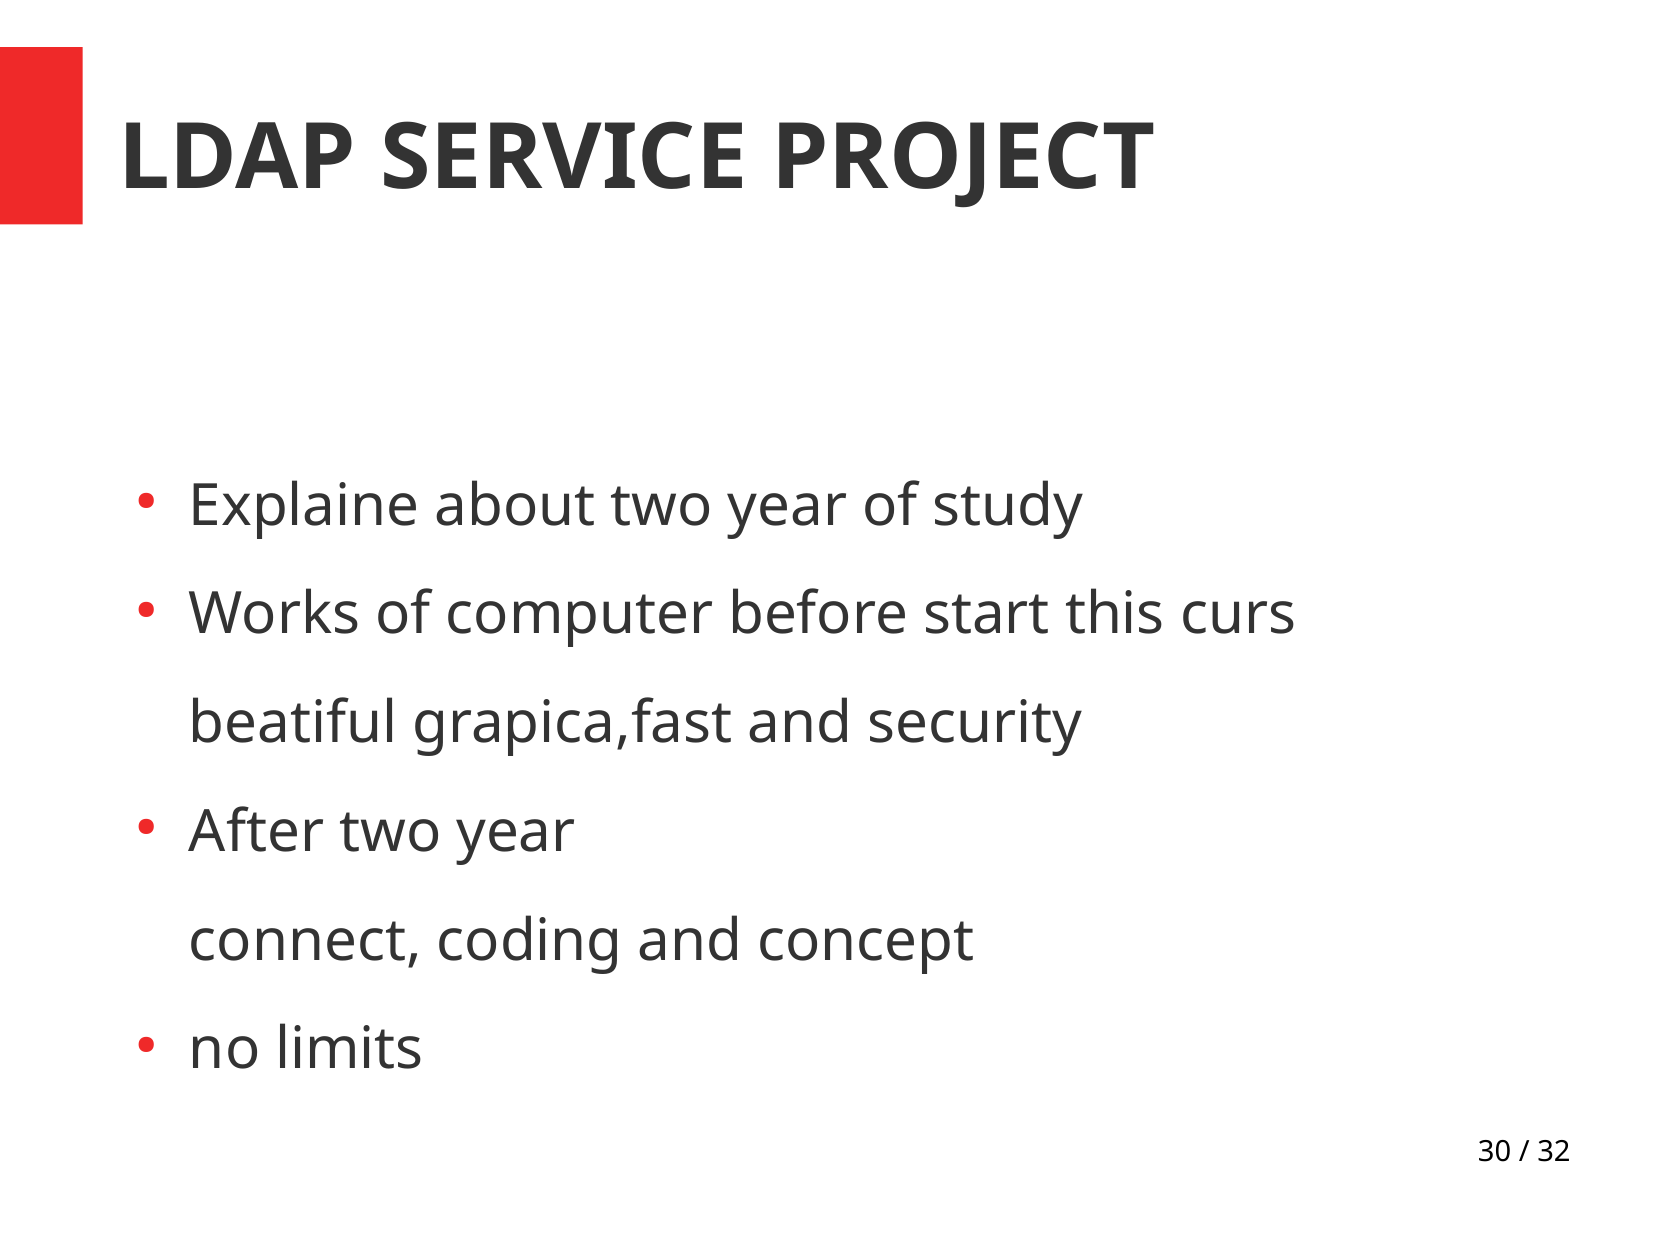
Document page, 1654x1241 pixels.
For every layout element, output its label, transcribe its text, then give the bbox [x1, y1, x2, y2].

list Explaine about two year of study Works of computer before start this curs beatiful grapica,fast and security After two year connect, coding and concept no limits [118, 354, 1536, 1074]
title LDAP SERVICE PROJECT [118, 49, 1571, 257]
